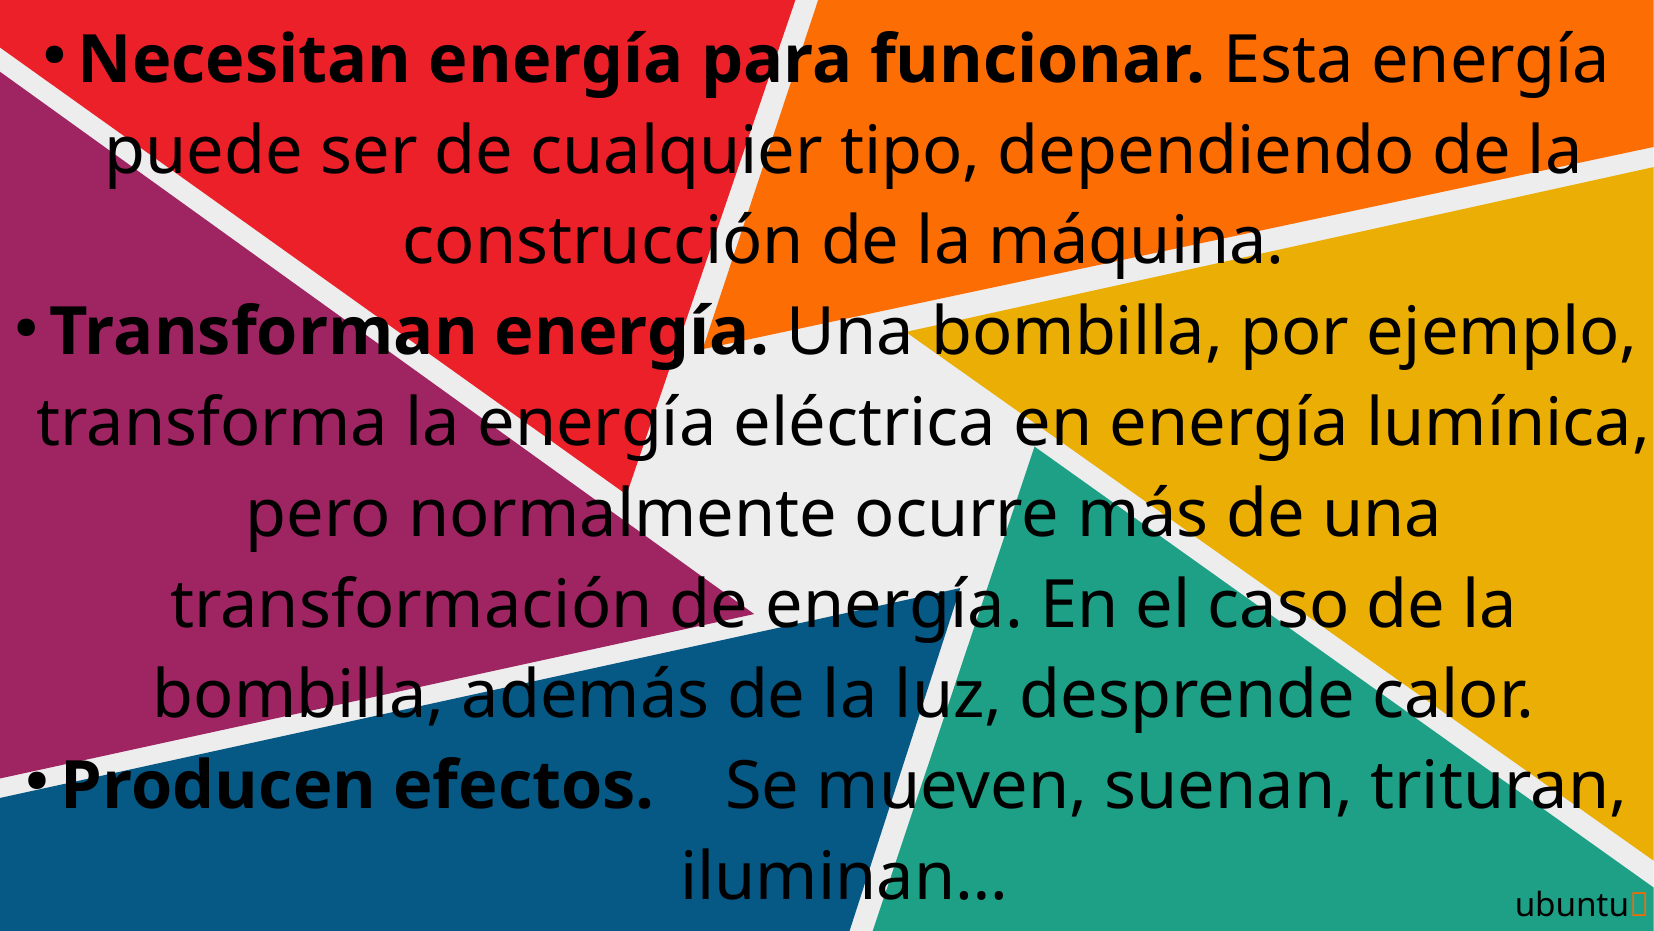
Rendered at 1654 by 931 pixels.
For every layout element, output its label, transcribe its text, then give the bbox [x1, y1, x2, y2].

text_box ubuntu [1500, 874, 1654, 931]
subtitle Necesitan energía para funcionar. Esta energía puede ser de cualquier tipo, dependiendo de la construcción de la máquina. Transforman energía. Una bombilla, por ejemplo, transforma la energía eléctrica en energía lumínica, pero normalmente ocurre más de una transformación de energía. En el caso de la bombilla, además de la luz, desprende calor. Producen efectos. Se mueven, suenan, trituran, iluminan… [0, 0, 1654, 931]
